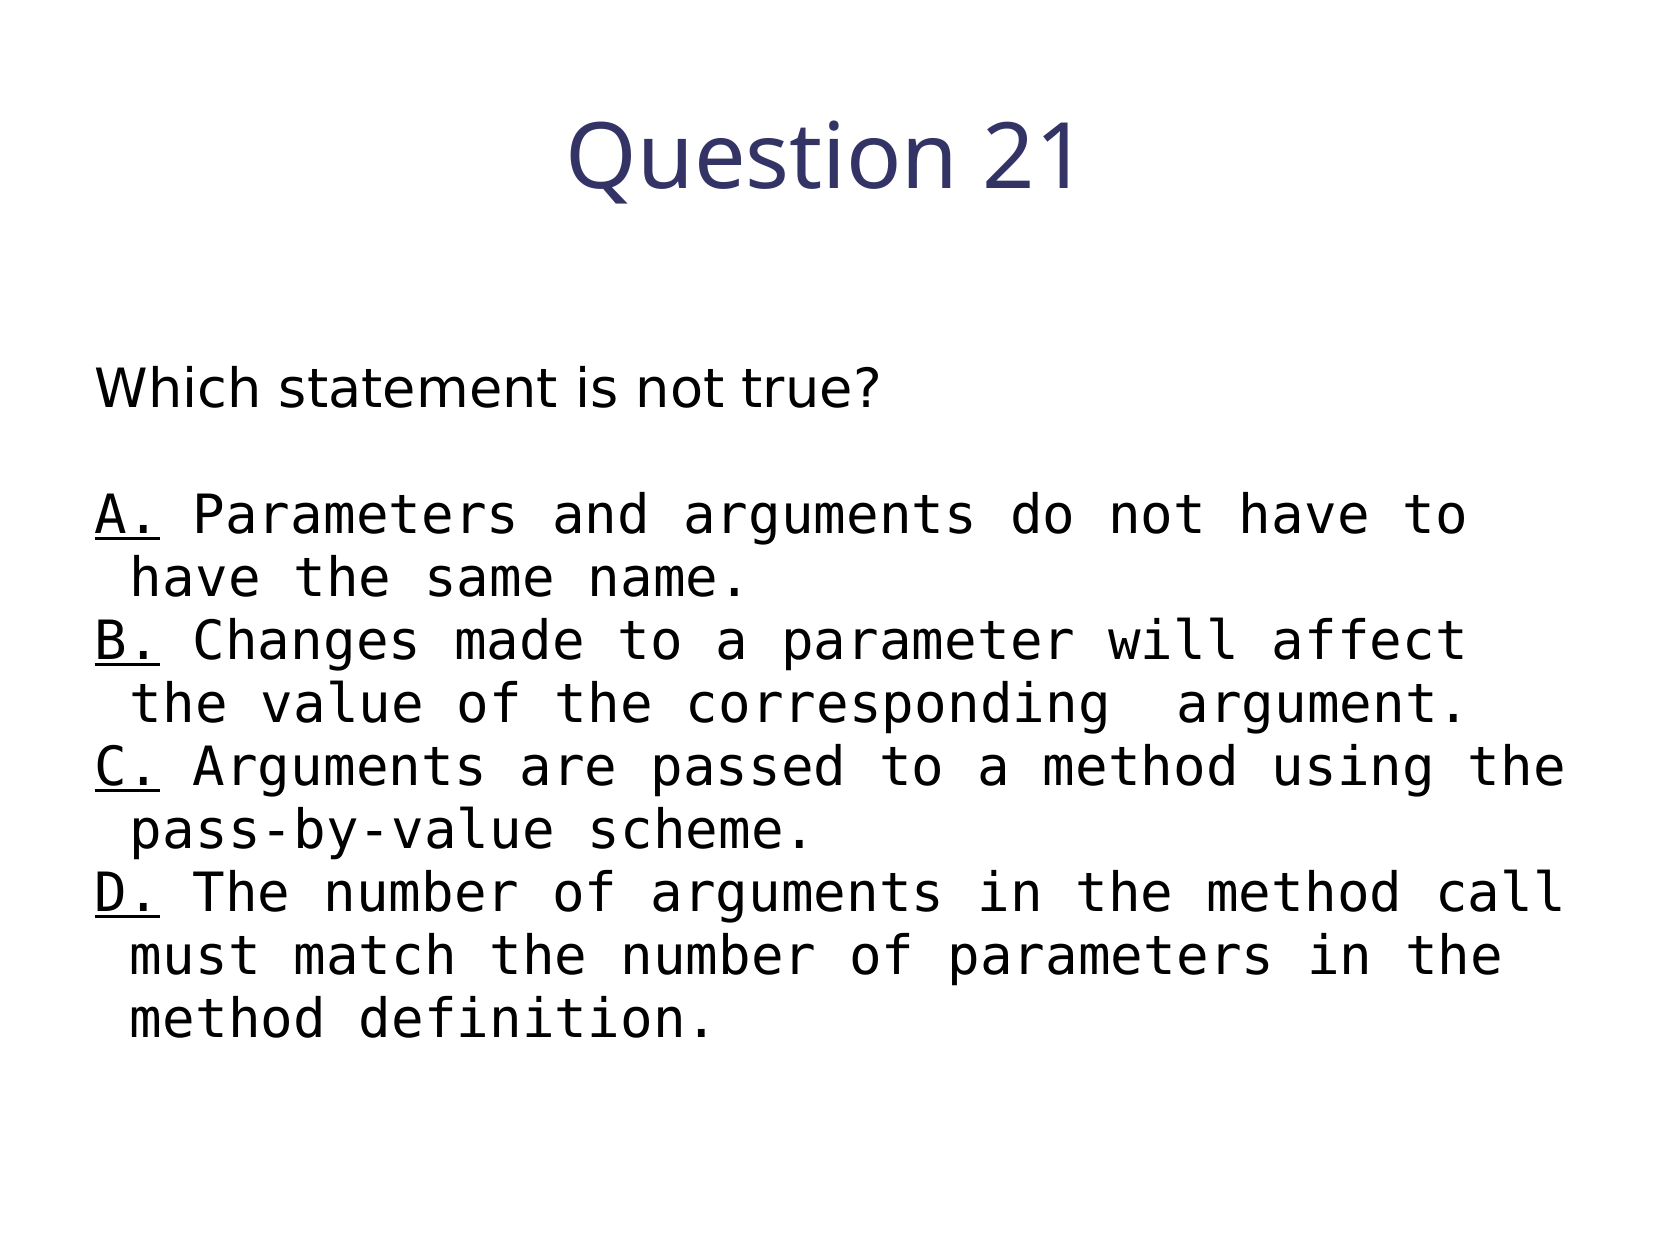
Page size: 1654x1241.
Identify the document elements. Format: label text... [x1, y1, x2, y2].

title Question <number> [82, 49, 1571, 257]
subtitle Which statement is not true? A. Parameters and arguments do not have to have the same name. B. Changes made to a parameter will affect the value of the corresponding argument. C. Arguments are passed to a method using the pass-by-value scheme. D. The number of arguments in the method call must match the number of parameters in the method definition. [59, 294, 1571, 1114]
